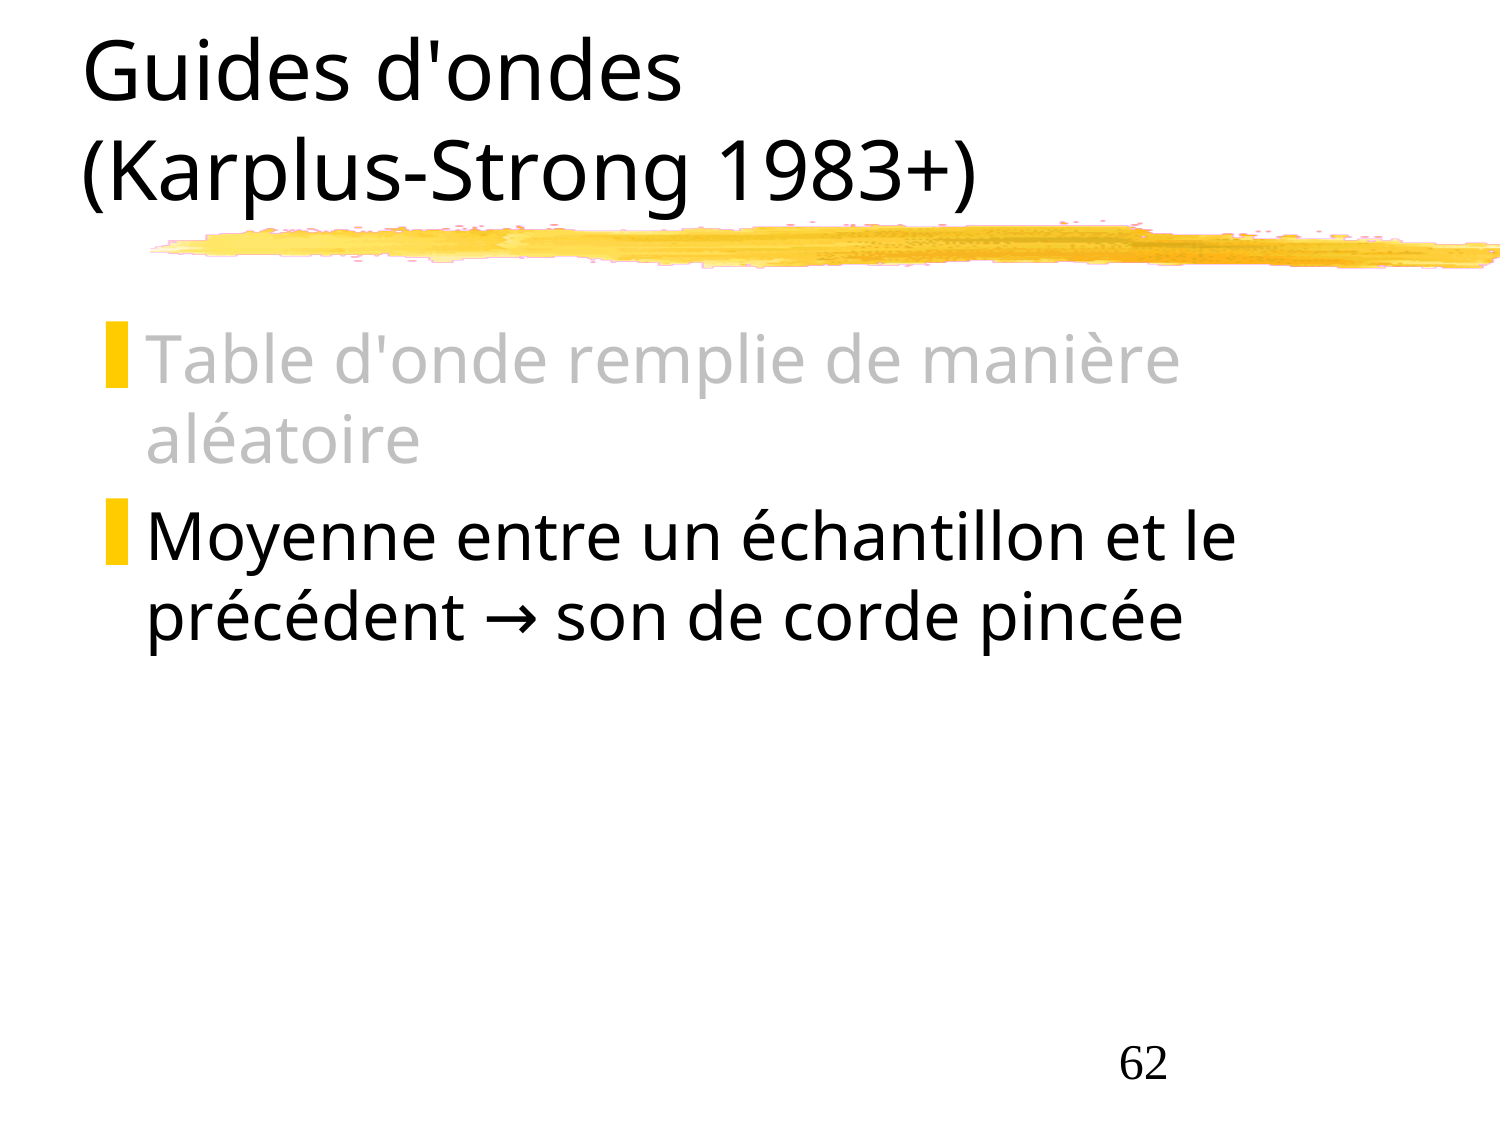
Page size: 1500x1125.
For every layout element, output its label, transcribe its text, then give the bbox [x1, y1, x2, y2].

list Table d'onde remplie de manière aléatoire Moyenne entre un échantillon et le précédent → son de corde pincée [74, 309, 1417, 1052]
picture [150, 215, 1500, 279]
title Guides d'ondes (Karplus-Strong 1983+) [66, 8, 1342, 225]
